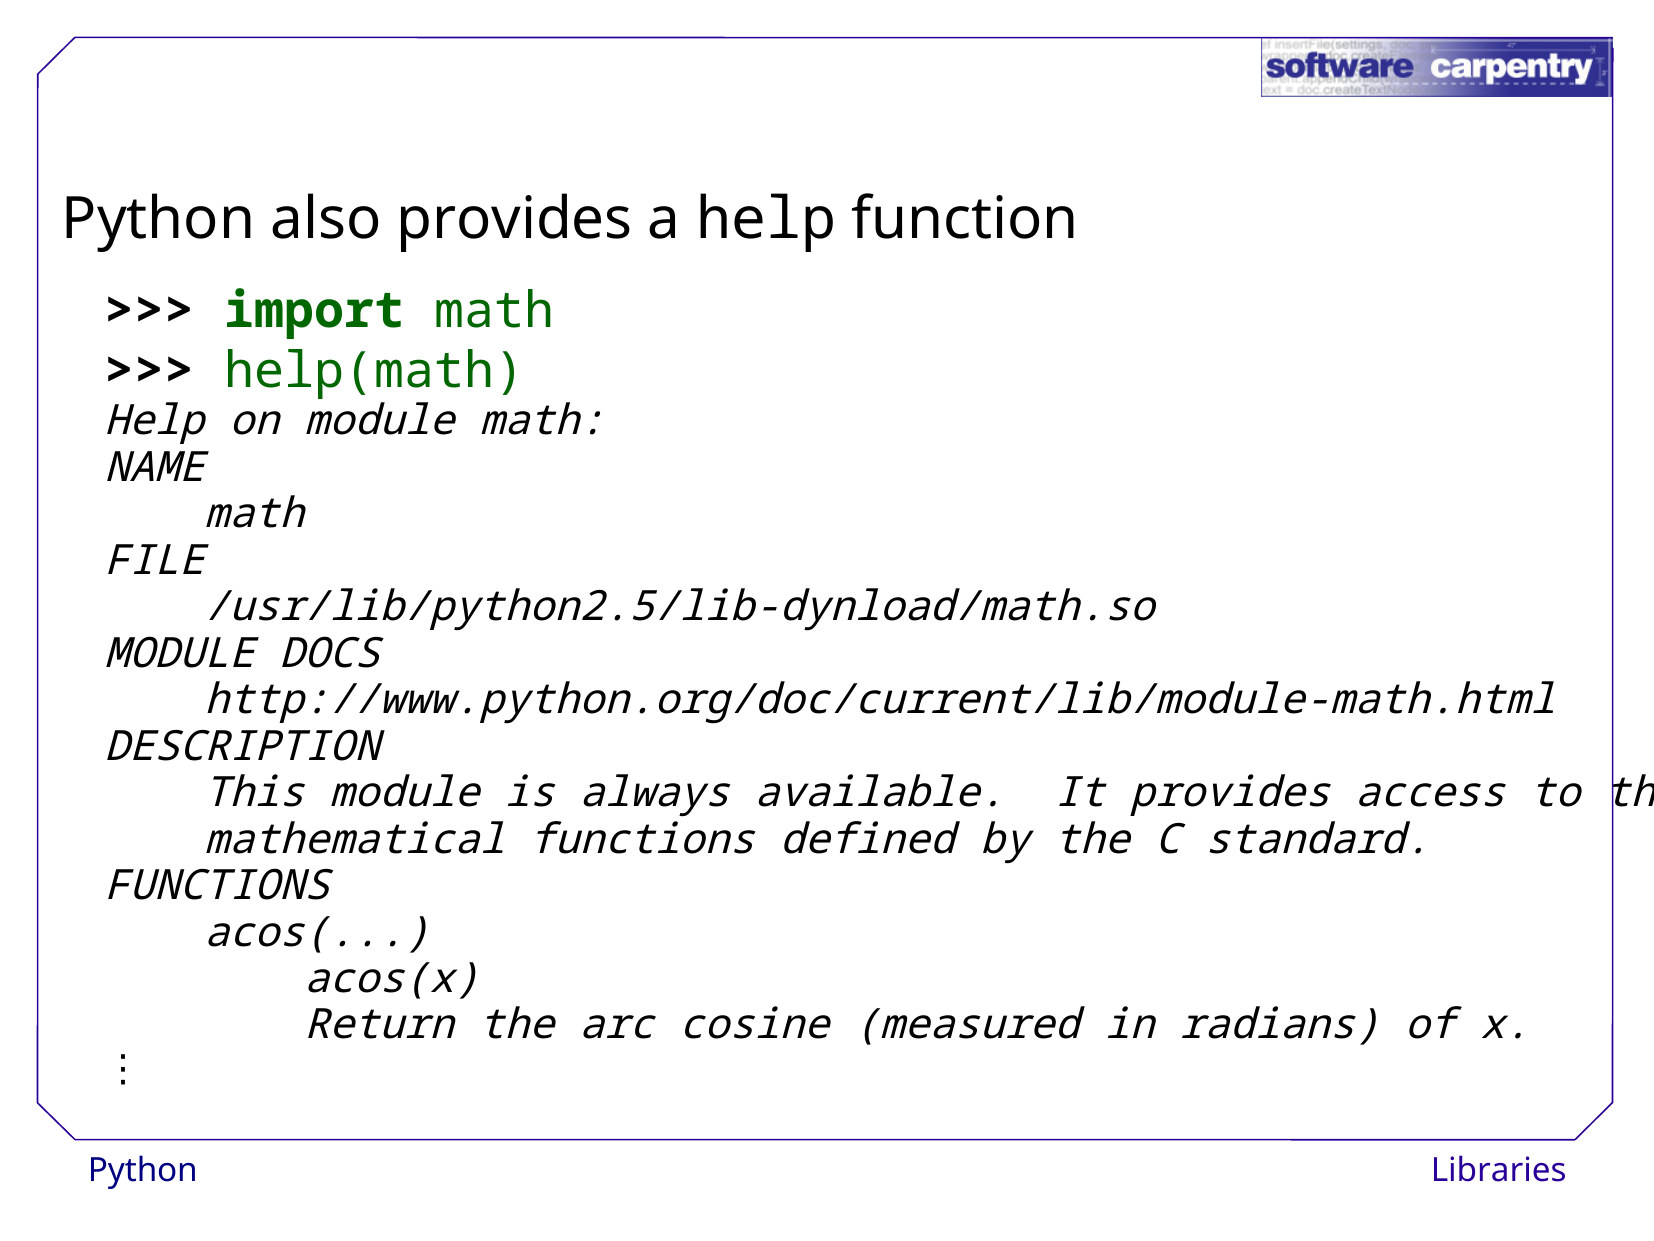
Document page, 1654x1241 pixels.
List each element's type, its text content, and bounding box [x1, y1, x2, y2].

picture [1261, 39, 1613, 97]
text_box Python also provides a help function [47, 138, 1244, 259]
text_box >>> import math >>> help(math) Help on module math: NAME math FILE /usr/lib/python2.5/lib-dynload/math.so MODULE DOCS http://www.python.org/doc/current/lib/module-math.html DESCRIPTION This module is always available. It provides access to the mathematical functions defined by the C standard. FUNCTIONS acos(...) acos(x) Return the arc cosine (measured in radians) of x. ⋮ [89, 270, 1517, 1112]
